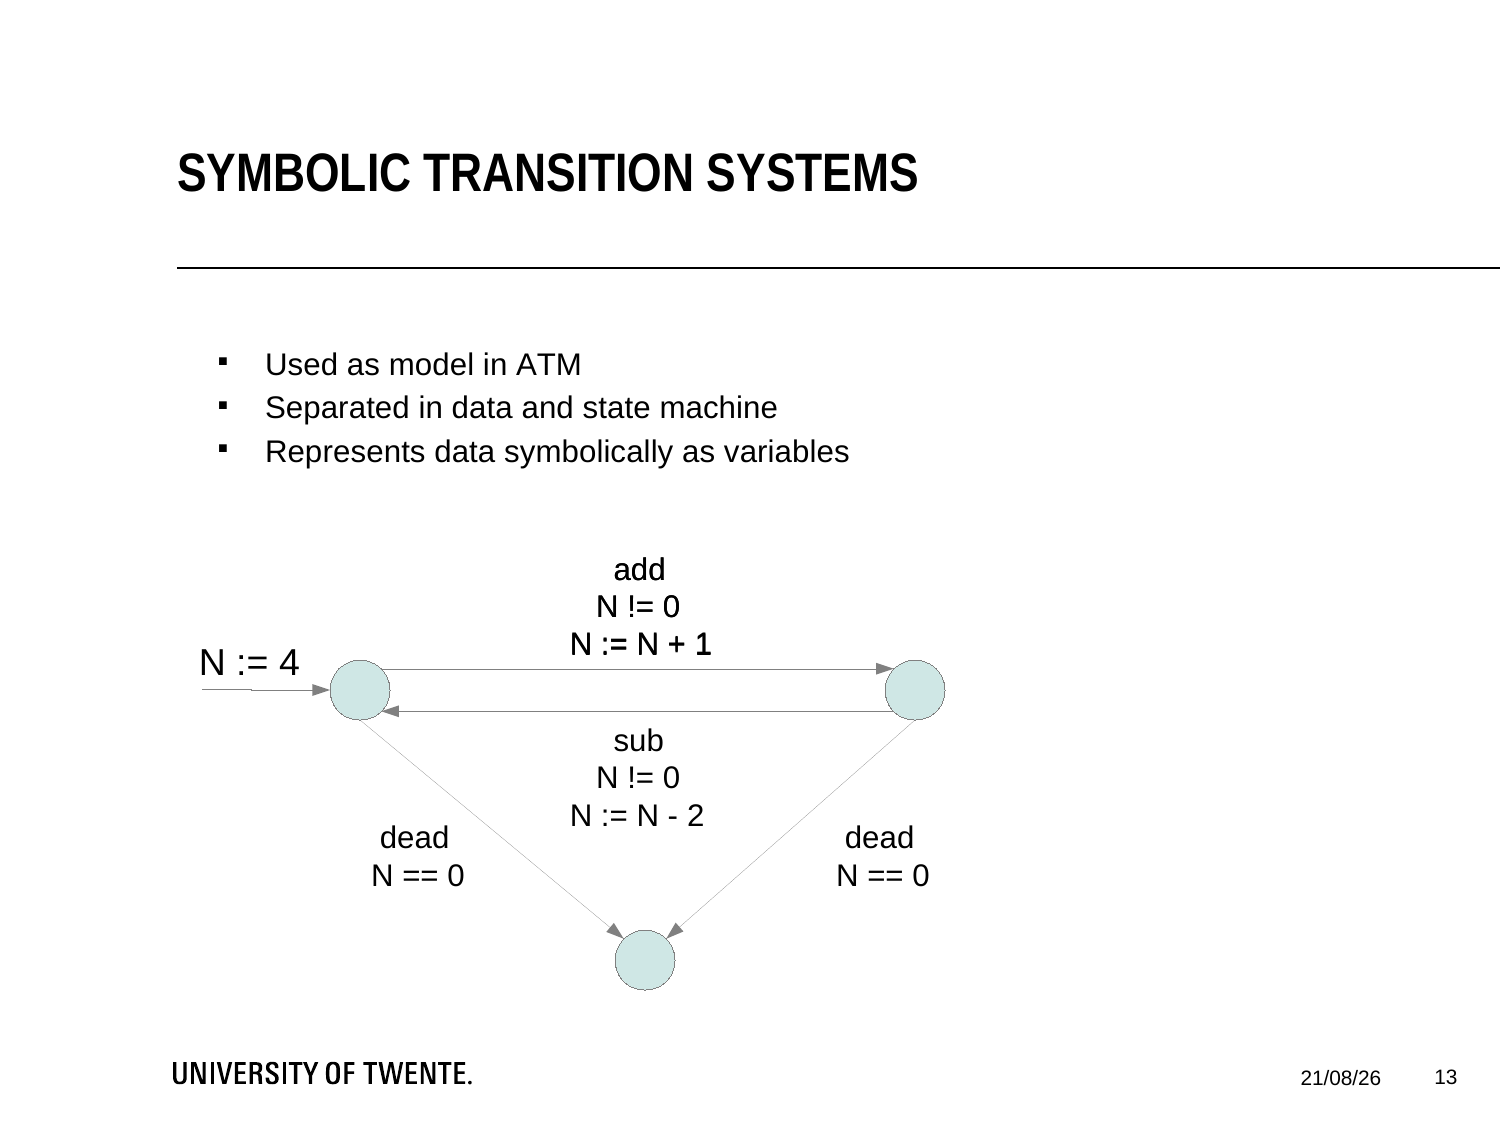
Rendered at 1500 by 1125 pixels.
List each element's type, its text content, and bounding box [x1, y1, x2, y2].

title SYMBOLIC TRANSITION SYSTEMS [177, 59, 1458, 248]
text_box dead N == 0 [330, 810, 571, 901]
list Used as model in ATM Separated in data and state machine Represents data symbolically as variables [177, 336, 1457, 648]
text_box sub N != 0 N := N - 2 [555, 712, 796, 841]
text_box <number> [1395, 1049, 1458, 1125]
text_box [615, 930, 676, 991]
text_box [330, 660, 391, 720]
text_box [885, 660, 946, 720]
text_box add N != 0 N := N + 1 [555, 541, 796, 669]
text_box dead N == 0 [795, 810, 1036, 901]
text_box N := 4 [184, 630, 316, 691]
text_box 21/05/12 [1242, 1050, 1395, 1125]
